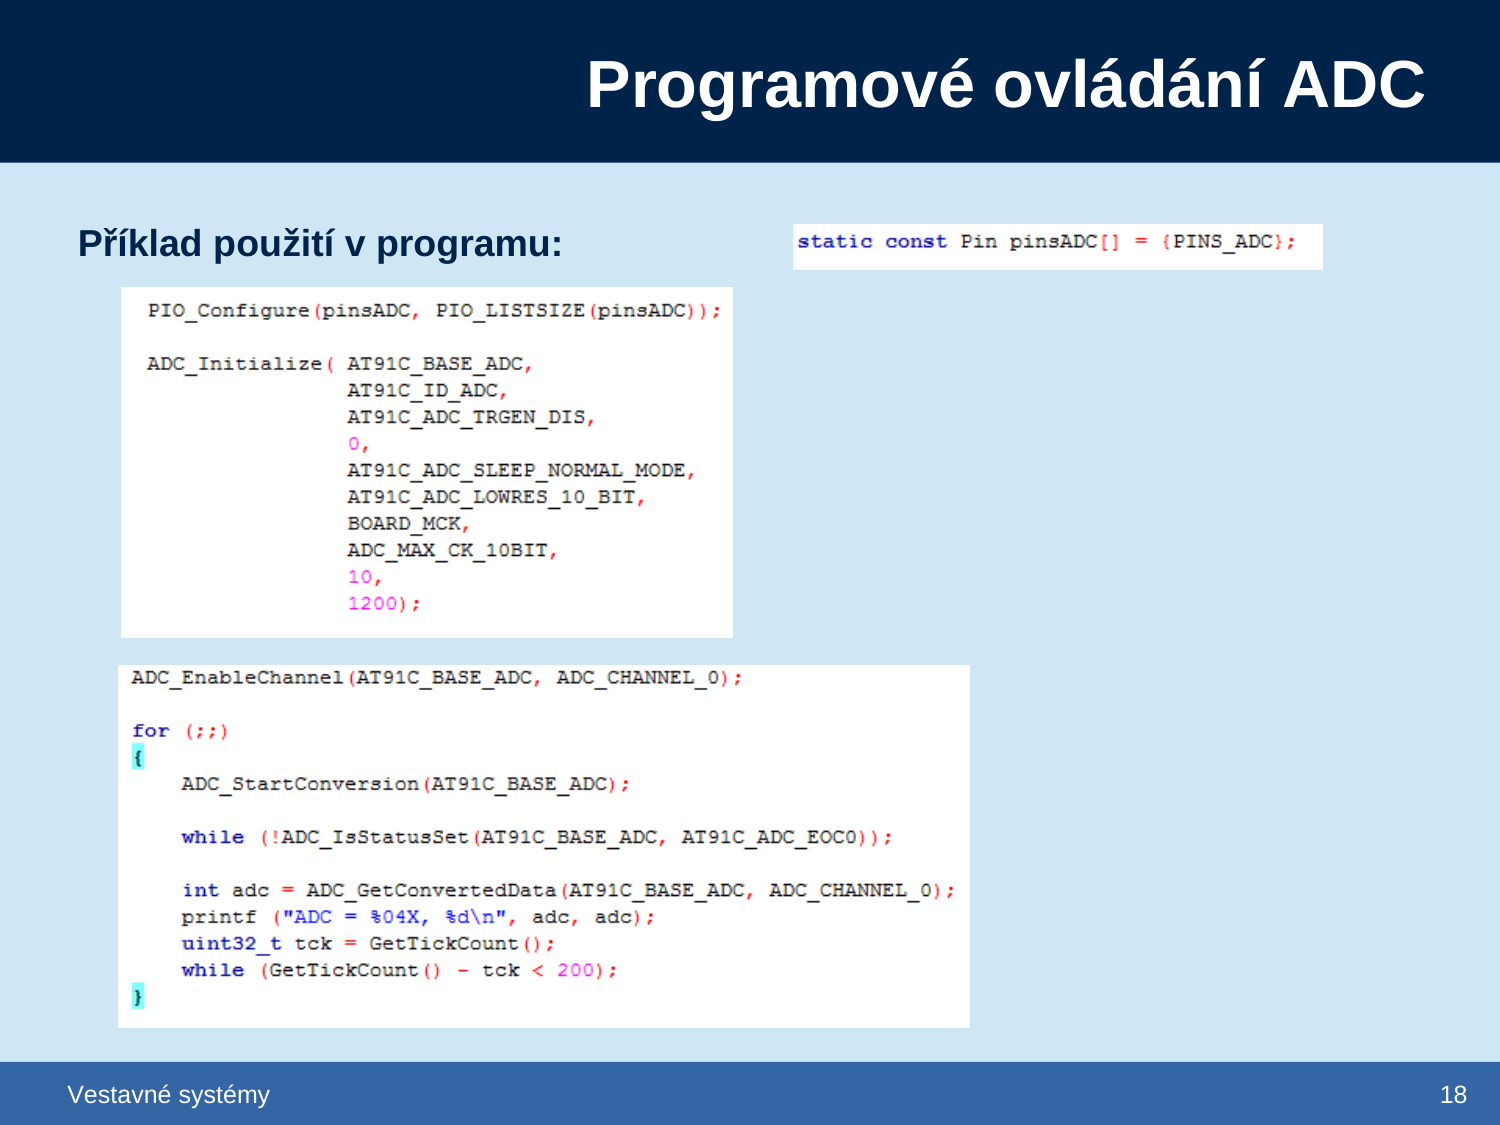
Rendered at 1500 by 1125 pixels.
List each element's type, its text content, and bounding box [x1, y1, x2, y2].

picture [793, 224, 1323, 270]
title Programové ovládání ADC [47, 0, 1443, 164]
list Příklad použití v programu: [50, 187, 1450, 296]
picture [121, 287, 733, 638]
picture [118, 665, 970, 1028]
